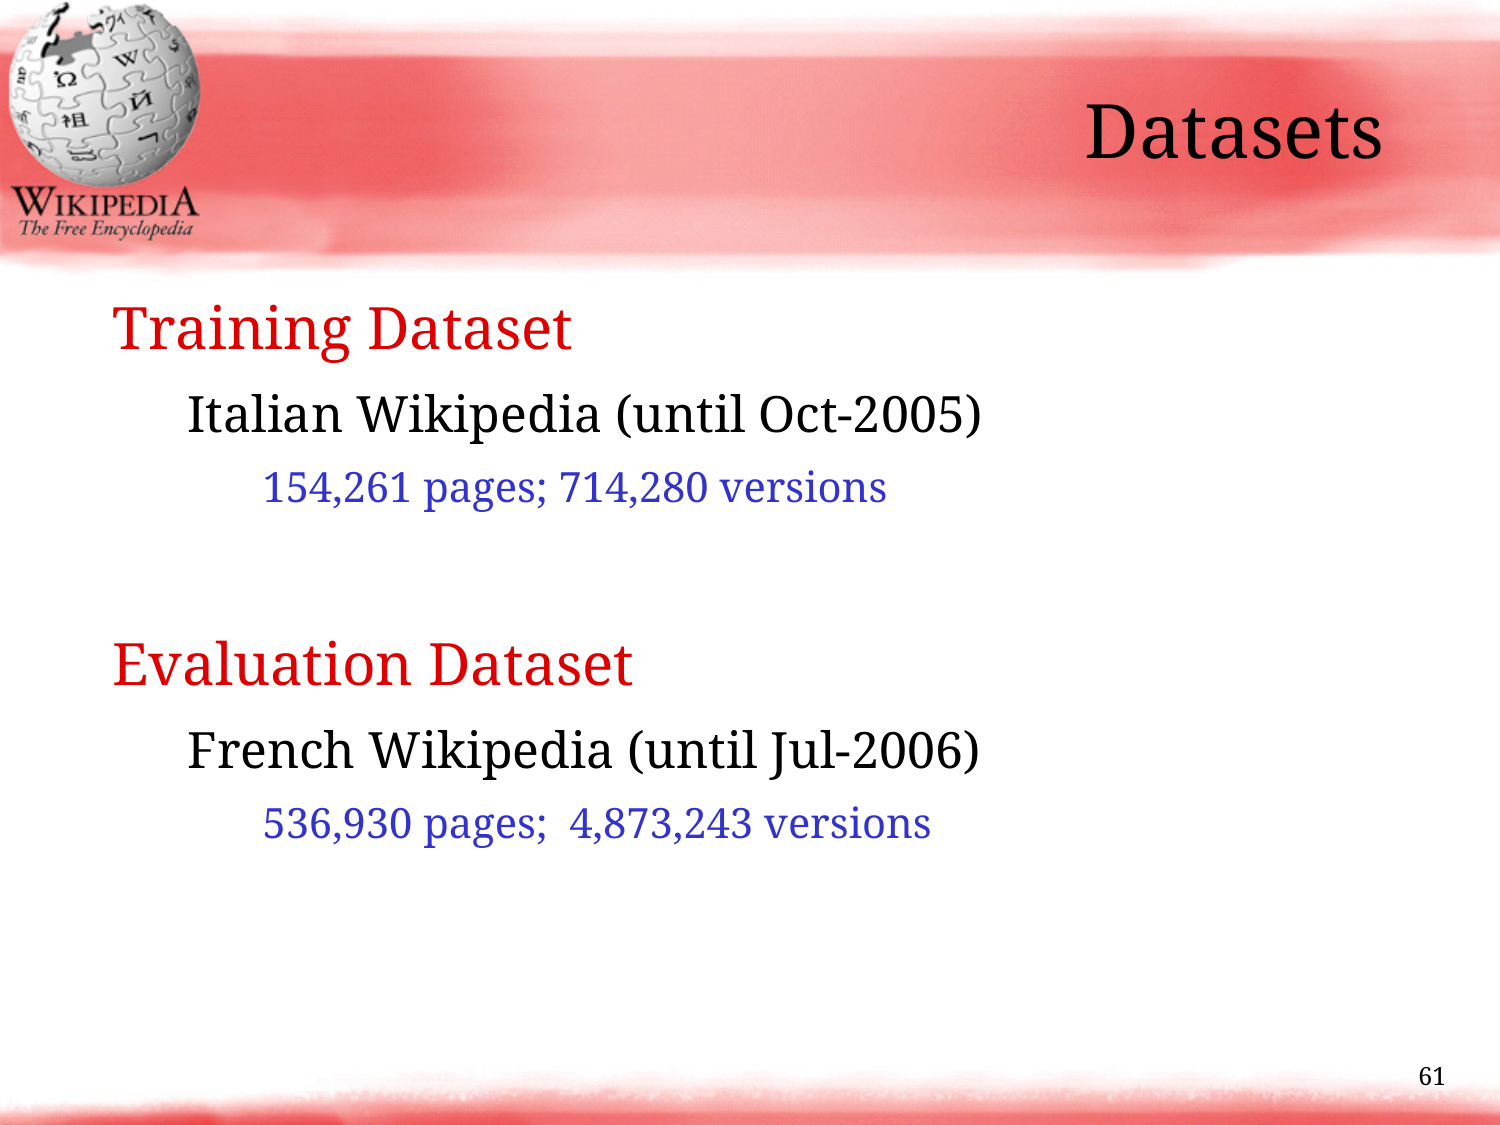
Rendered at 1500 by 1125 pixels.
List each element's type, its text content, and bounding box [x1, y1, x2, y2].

picture [0, 0, 1500, 1125]
title Datasets [112, 37, 1385, 223]
list Training Dataset Italian Wikipedia (until Oct-2005)‏ 154,261 pages; 714,280 versions Evaluation Dataset French Wikipedia (until Jul-2006)‏ 536,930 pages; 4,873,243 versions [112, 287, 1385, 1033]
